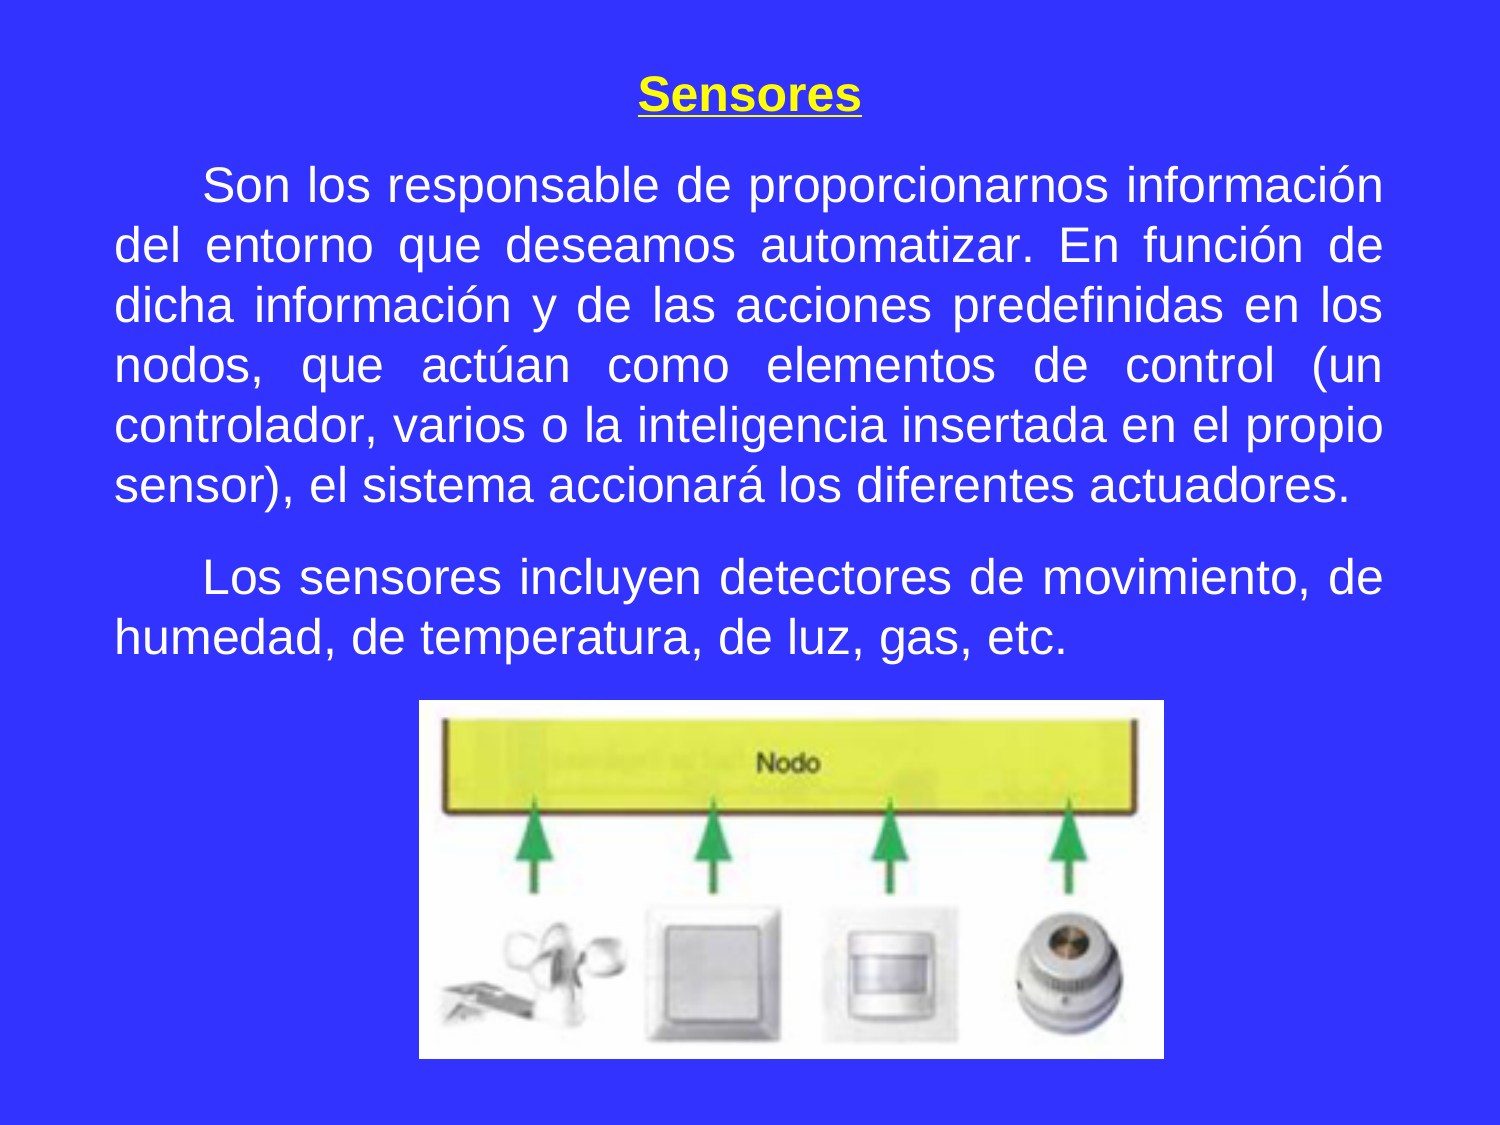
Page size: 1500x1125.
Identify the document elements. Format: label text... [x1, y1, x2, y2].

text_box Sensores Son los responsable de proporcionarnos información del entorno que deseamos automatizar. En función de dicha información y de las acciones predefinidas en los nodos, que actúan como elementos de control (un controlador, varios o la inteligencia insertada en el propio sensor), el sistema accionará los diferentes actuadores. Los sensores incluyen detectores de movimiento, de humedad, de temperatura, de luz, gas, etc. [100, 53, 1400, 764]
picture [419, 700, 1164, 1059]
